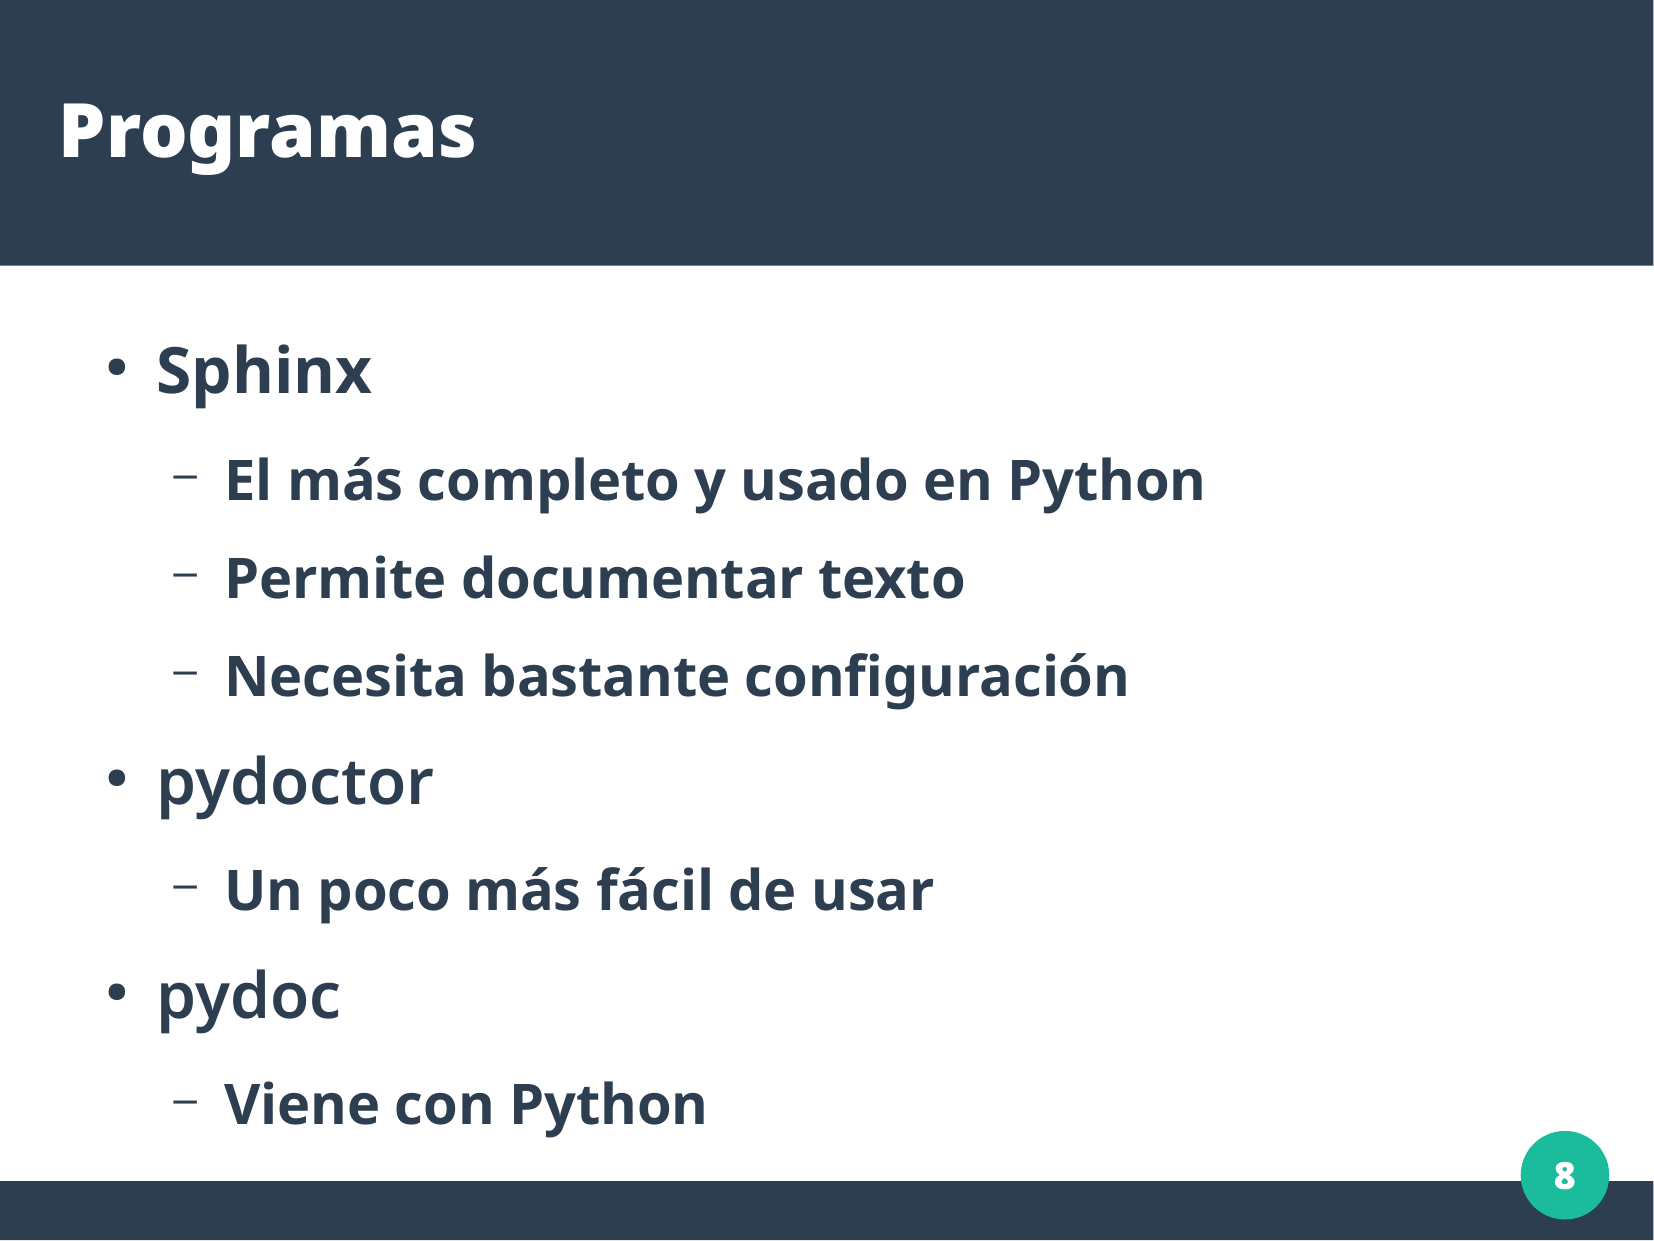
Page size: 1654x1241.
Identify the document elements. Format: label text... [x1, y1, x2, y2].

list Sphinx El más completo y usado en Python Permite documentar texto Necesita bastante configuración pydoctor Un poco más fácil de usar pydoc Viene con Python [88, 324, 1625, 1152]
title Programas [59, 49, 1595, 207]
